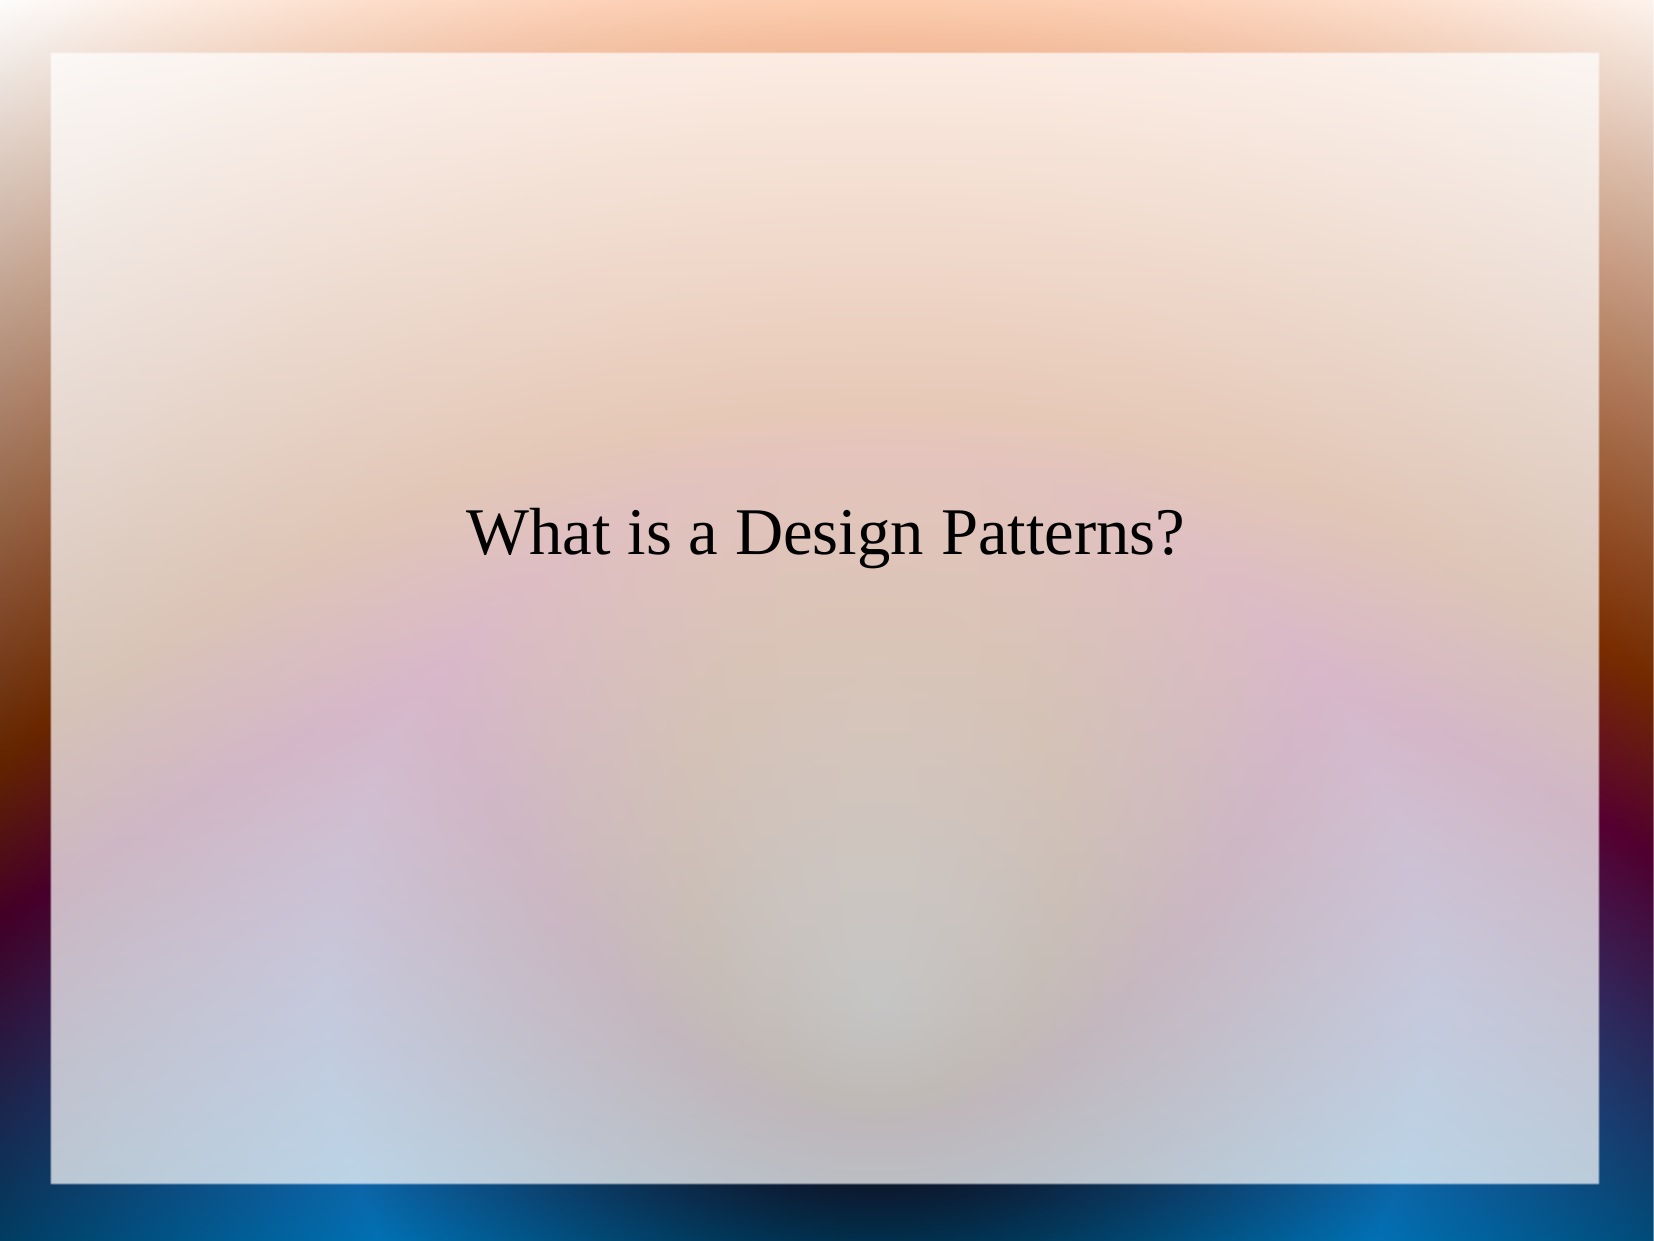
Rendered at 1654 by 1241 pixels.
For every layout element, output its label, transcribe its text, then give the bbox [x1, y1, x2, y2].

subtitle What is a Design Patterns? [82, 55, 1571, 1010]
picture [0, 0, 1654, 1241]
